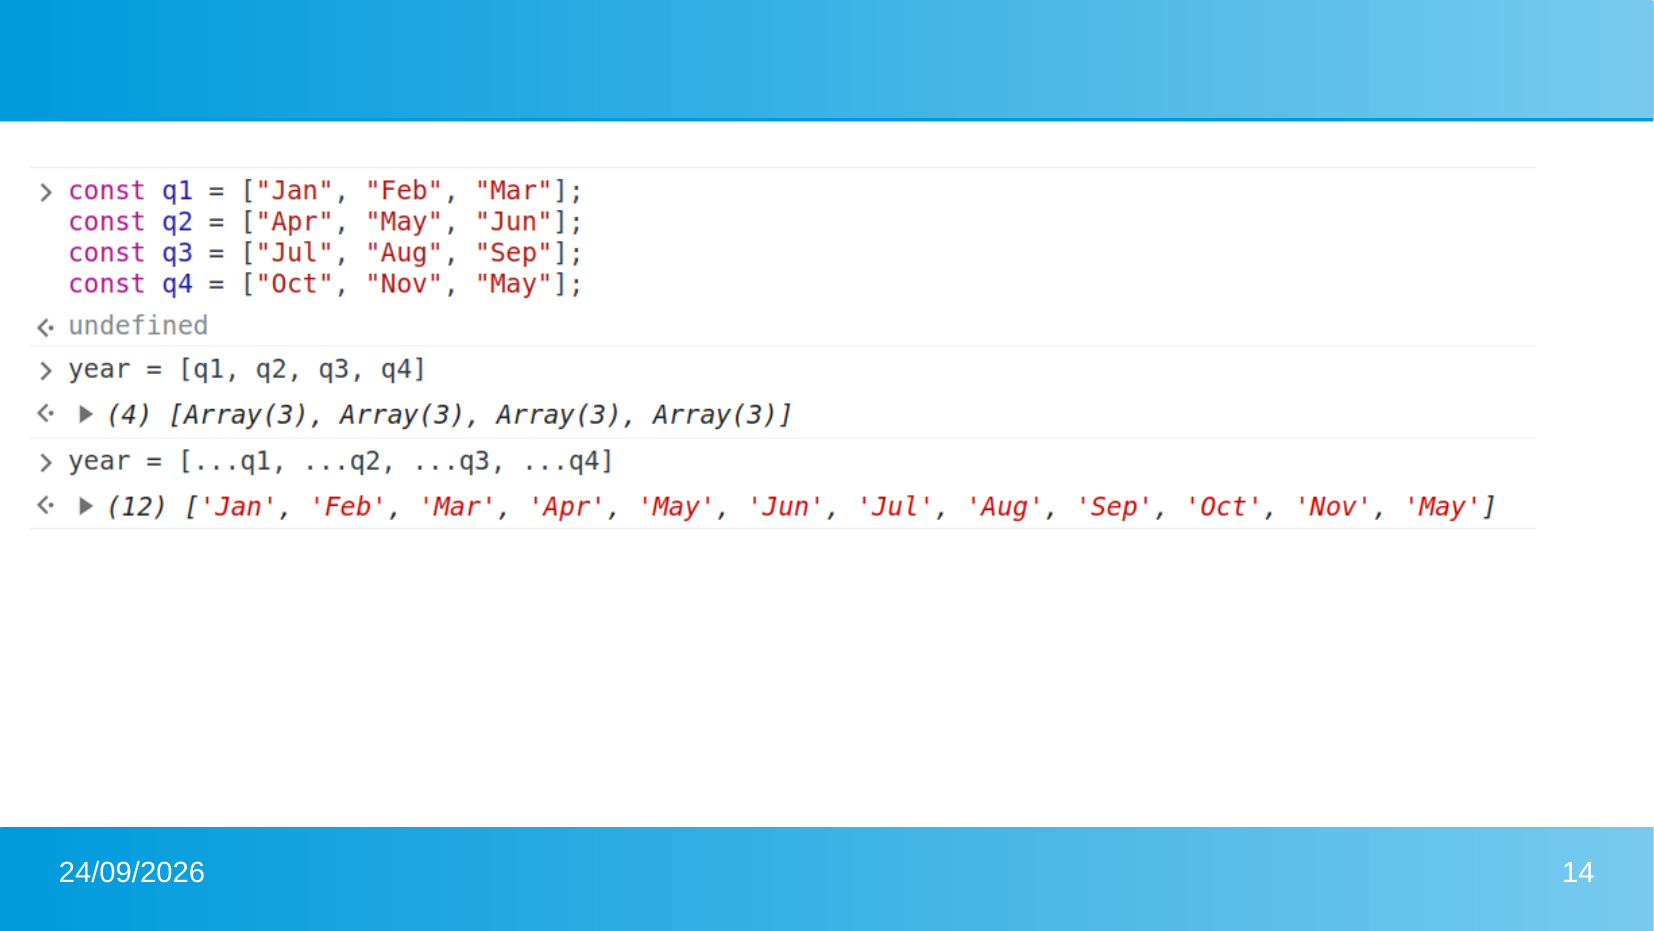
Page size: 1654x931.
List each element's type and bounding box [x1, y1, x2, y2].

picture [29, 163, 1536, 532]
